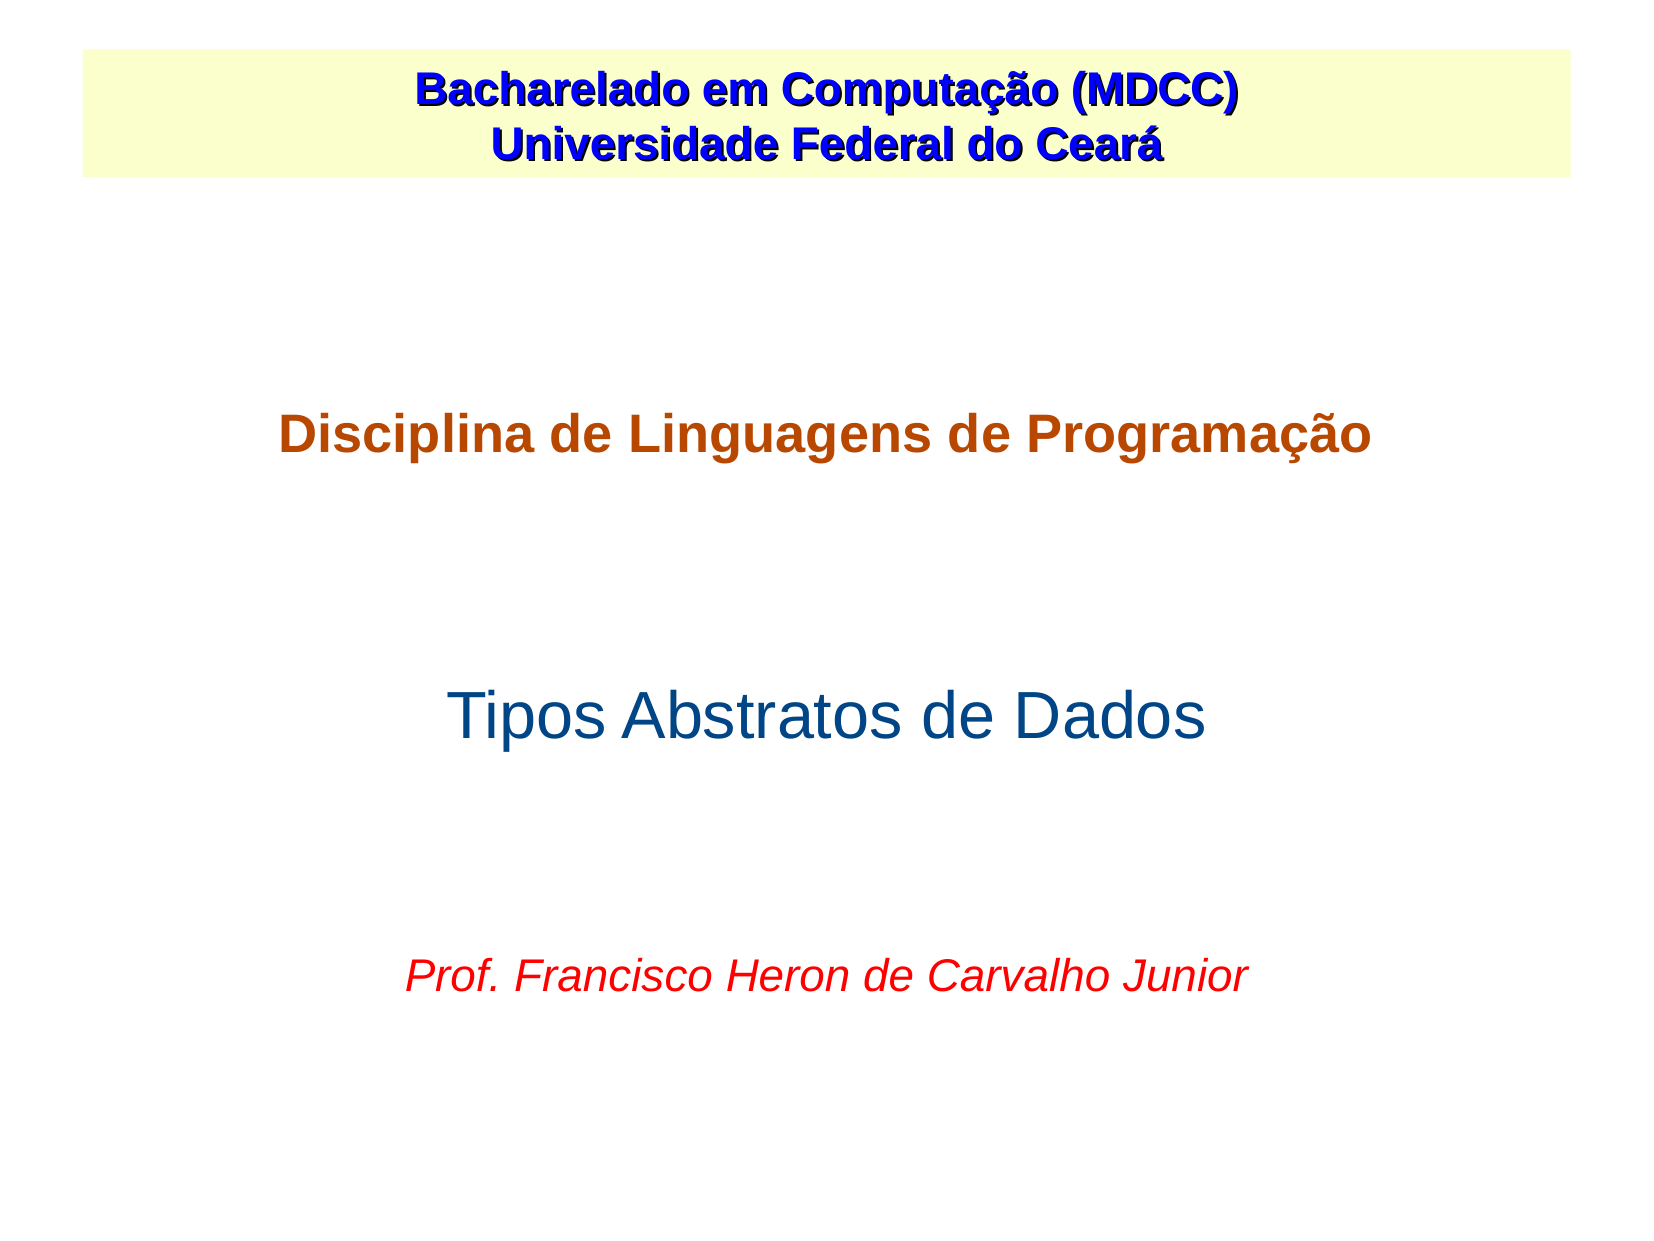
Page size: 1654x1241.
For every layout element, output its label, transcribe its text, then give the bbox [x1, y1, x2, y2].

title Bacharelado em Computação (MDCC) Universidade Federal do Ceará [82, 49, 1571, 178]
subtitle Disciplina de Linguagens de Programação Tipos Abstratos de Dados Prof. Francisco Heron de Carvalho Junior [82, 290, 1571, 1109]
